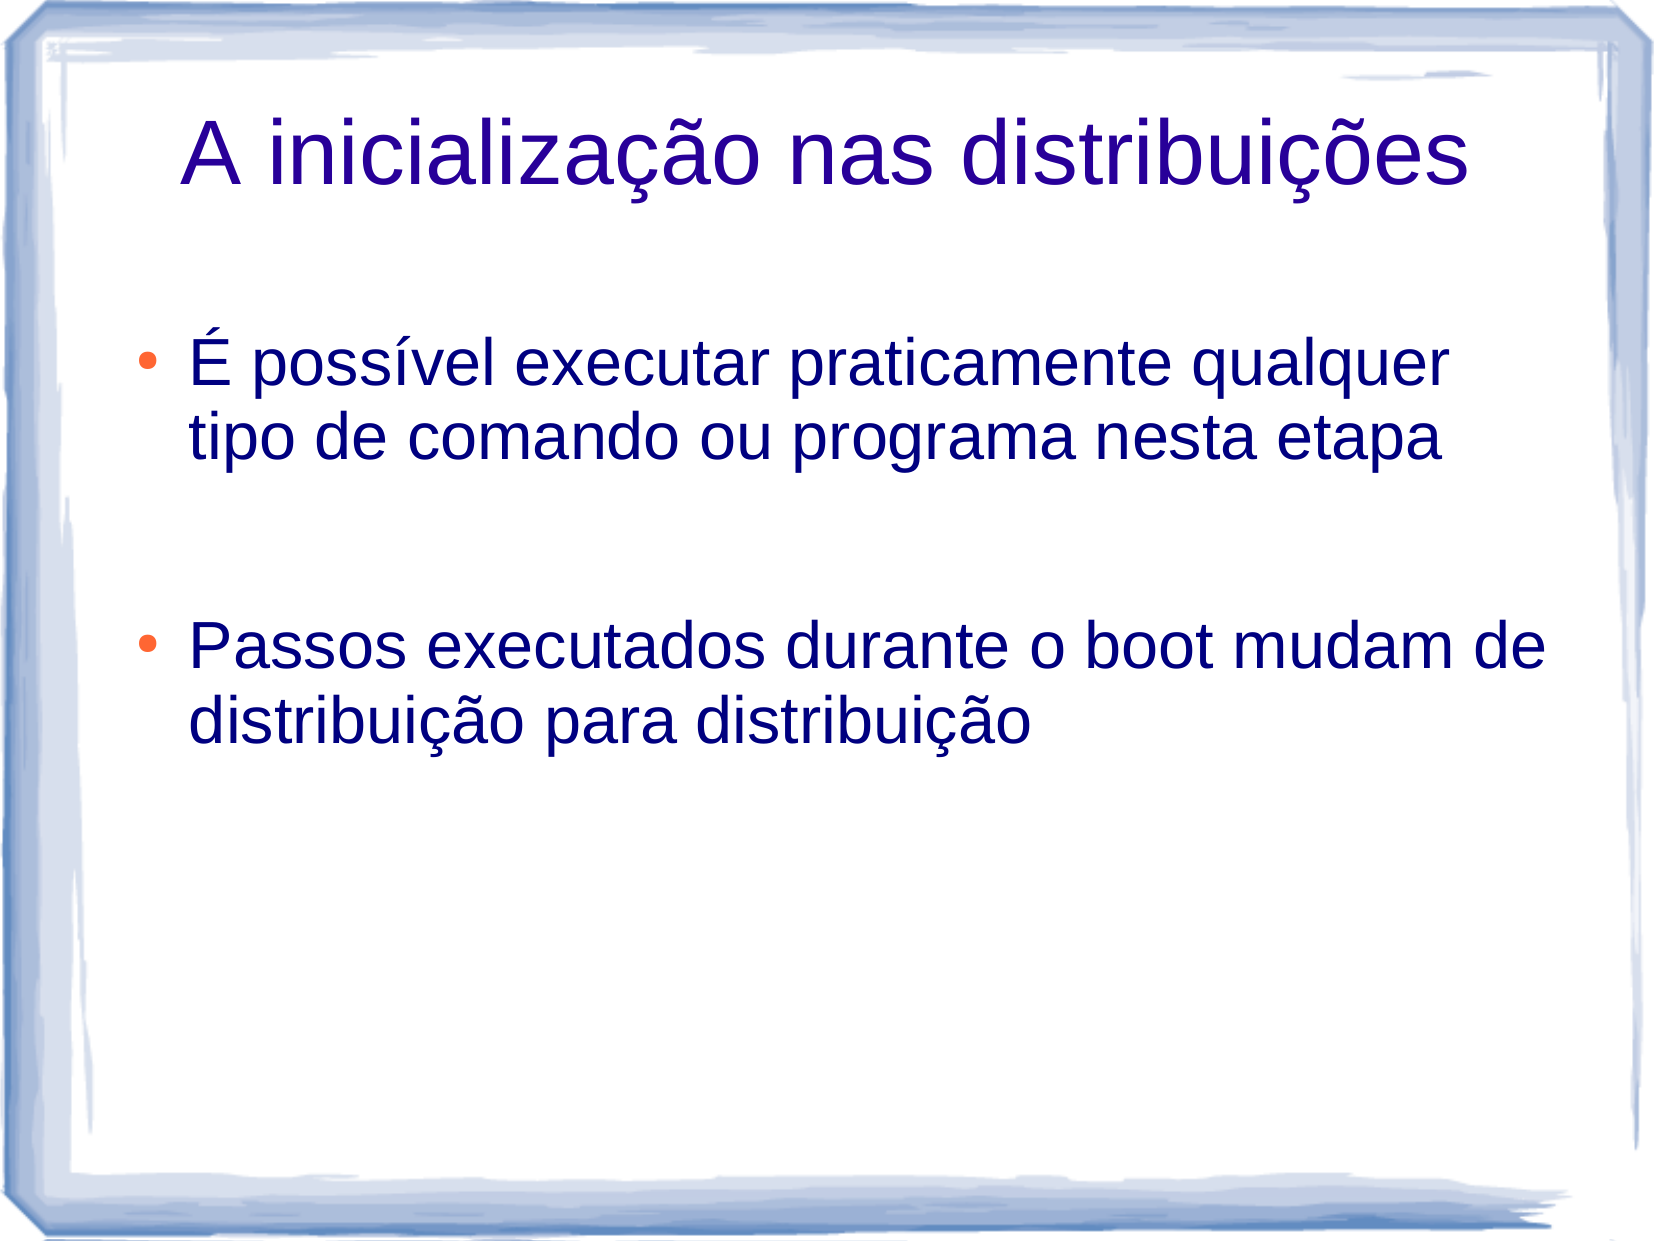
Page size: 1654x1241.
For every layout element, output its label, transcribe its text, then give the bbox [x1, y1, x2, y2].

title A inicialização nas distribuições [82, 49, 1571, 257]
picture [0, 0, 1654, 1241]
list É possível executar praticamente qualquer tipo de comando ou programa nesta etapa Passos executados durante o boot mudam de distribuição para distribuição [118, 324, 1571, 1045]
